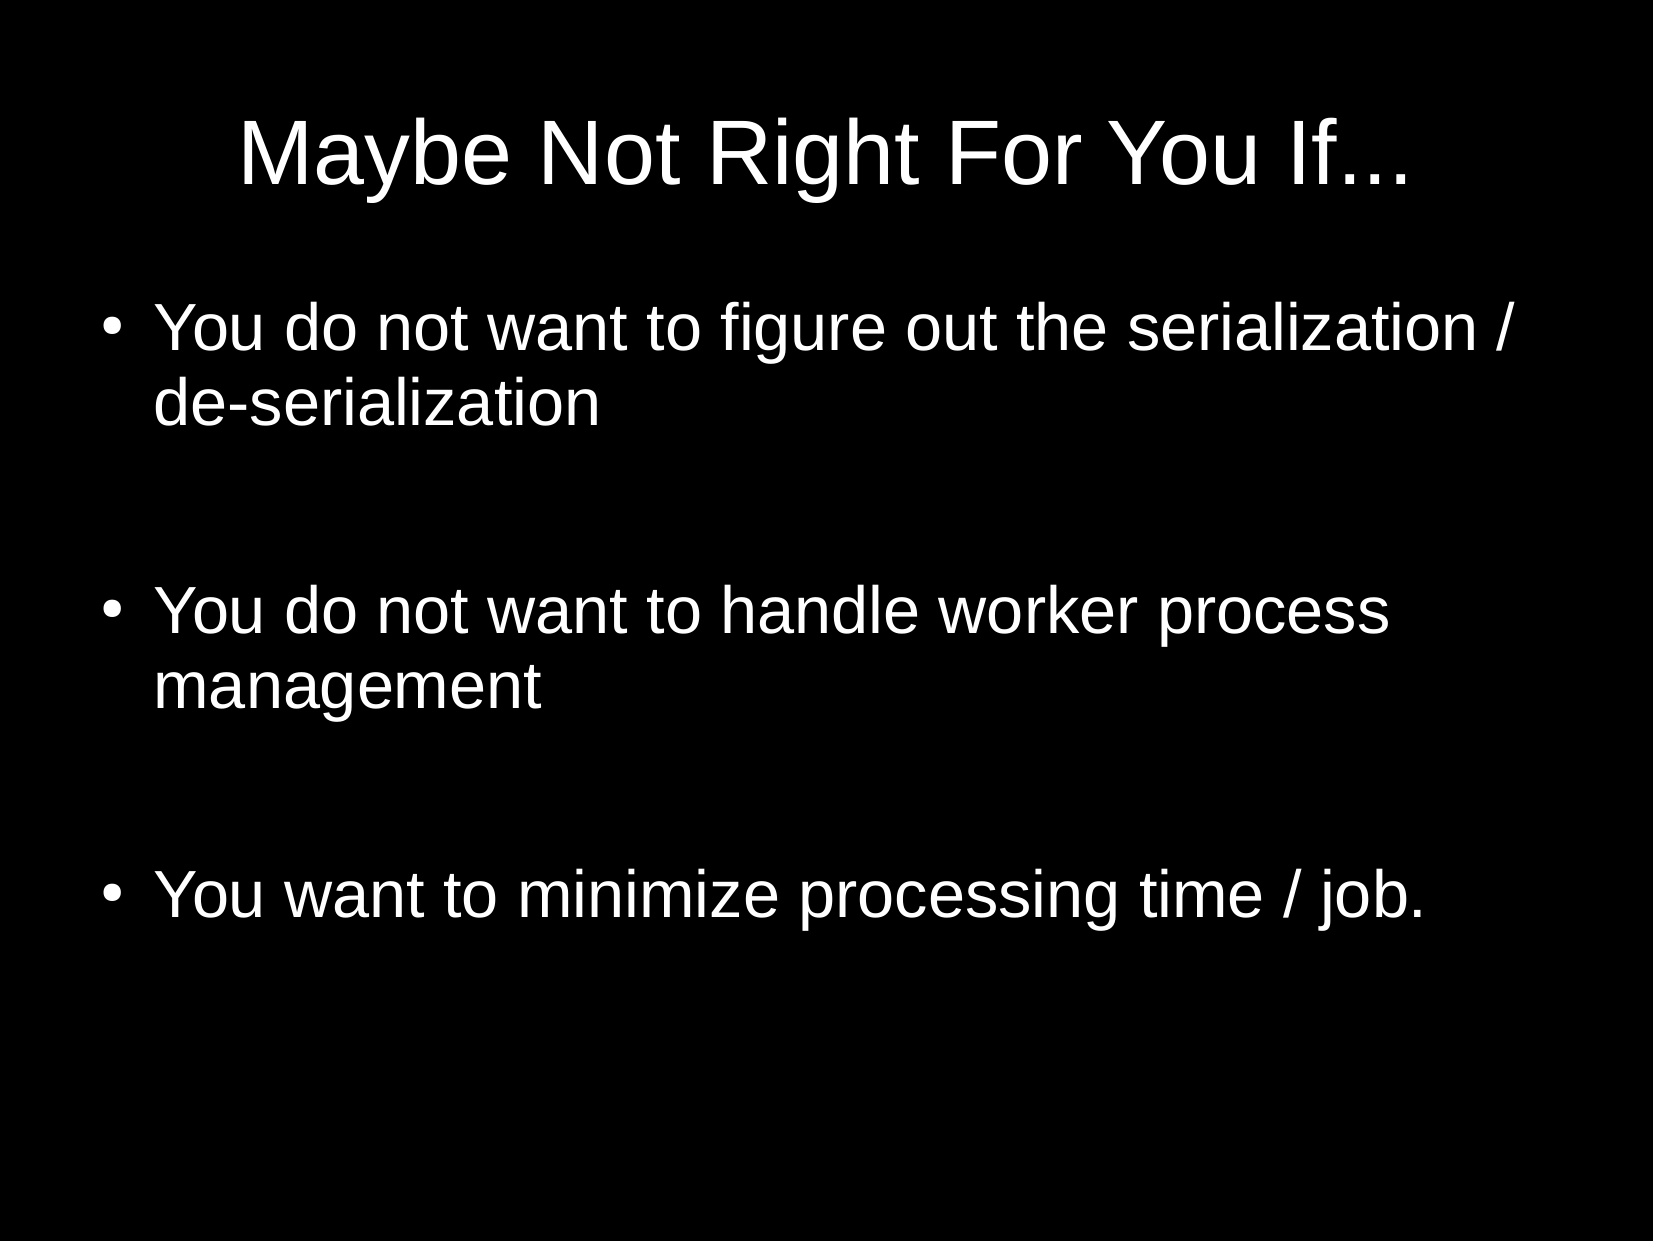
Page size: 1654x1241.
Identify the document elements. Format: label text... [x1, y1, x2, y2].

list You do not want to figure out the serialization / de-serialization You do not want to handle worker process management You want to minimize processing time / job. [82, 290, 1571, 1109]
title Maybe Not Right For You If... [82, 49, 1571, 257]
